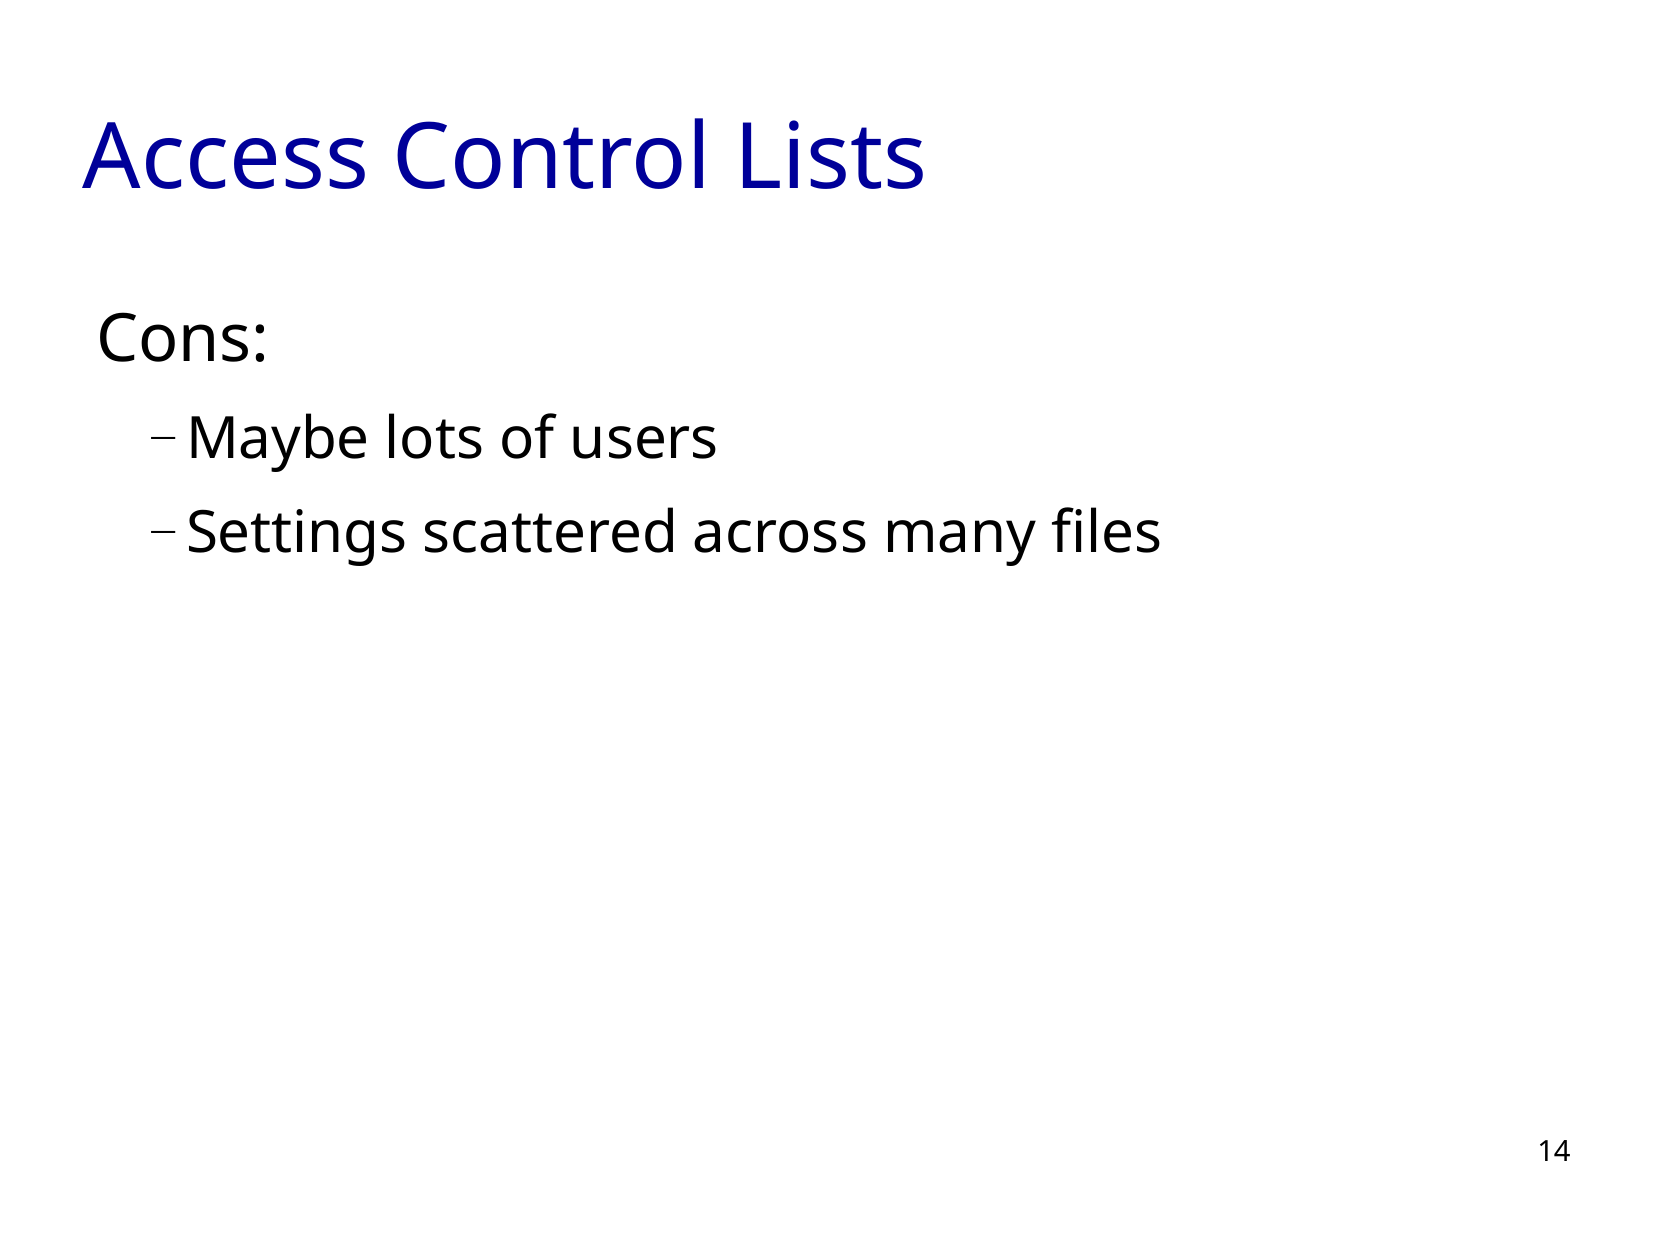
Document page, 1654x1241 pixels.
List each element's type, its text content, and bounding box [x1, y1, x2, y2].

list Cons: Maybe lots of users Settings scattered across many files [60, 290, 1571, 1096]
title Access Control Lists [82, 49, 1571, 257]
